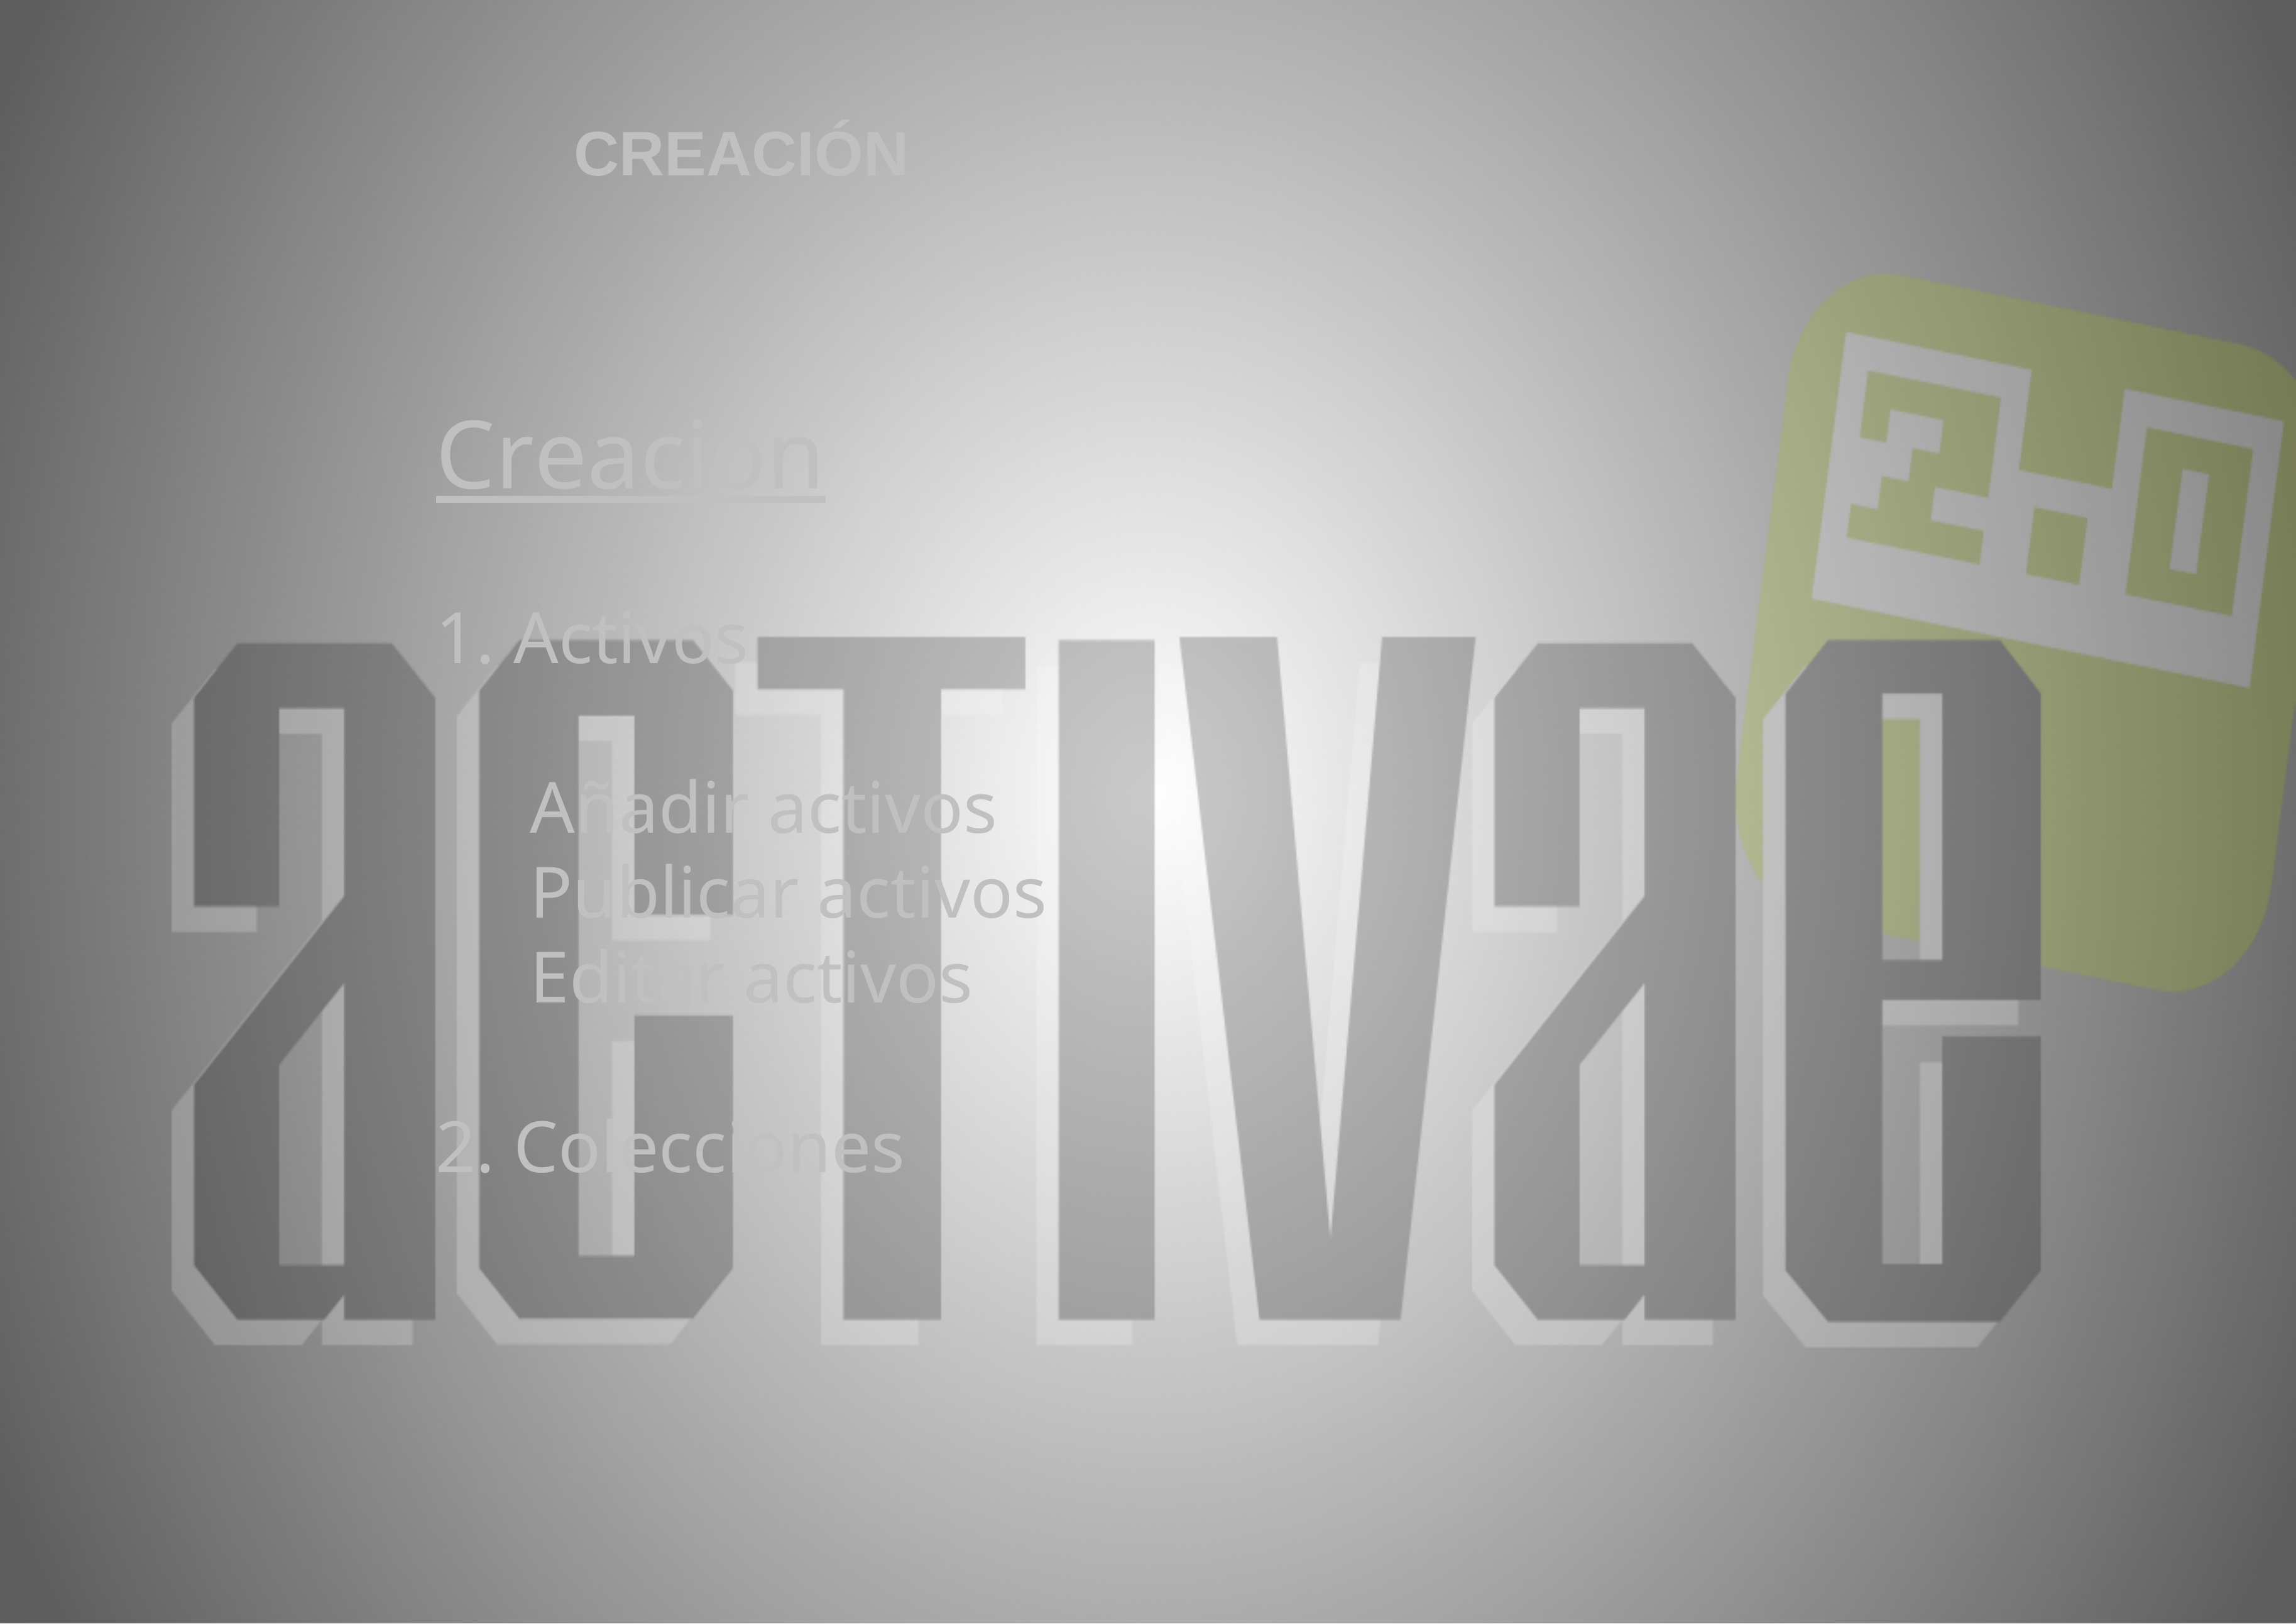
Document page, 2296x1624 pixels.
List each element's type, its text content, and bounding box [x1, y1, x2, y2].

text_box Creación 1. Activos Añadir activos Publicar activos Editar activos 2. Colecciones [427, 390, 2004, 1281]
picture [0, 0, 2296, 1623]
text_box CREACIÓN [215, 112, 910, 189]
